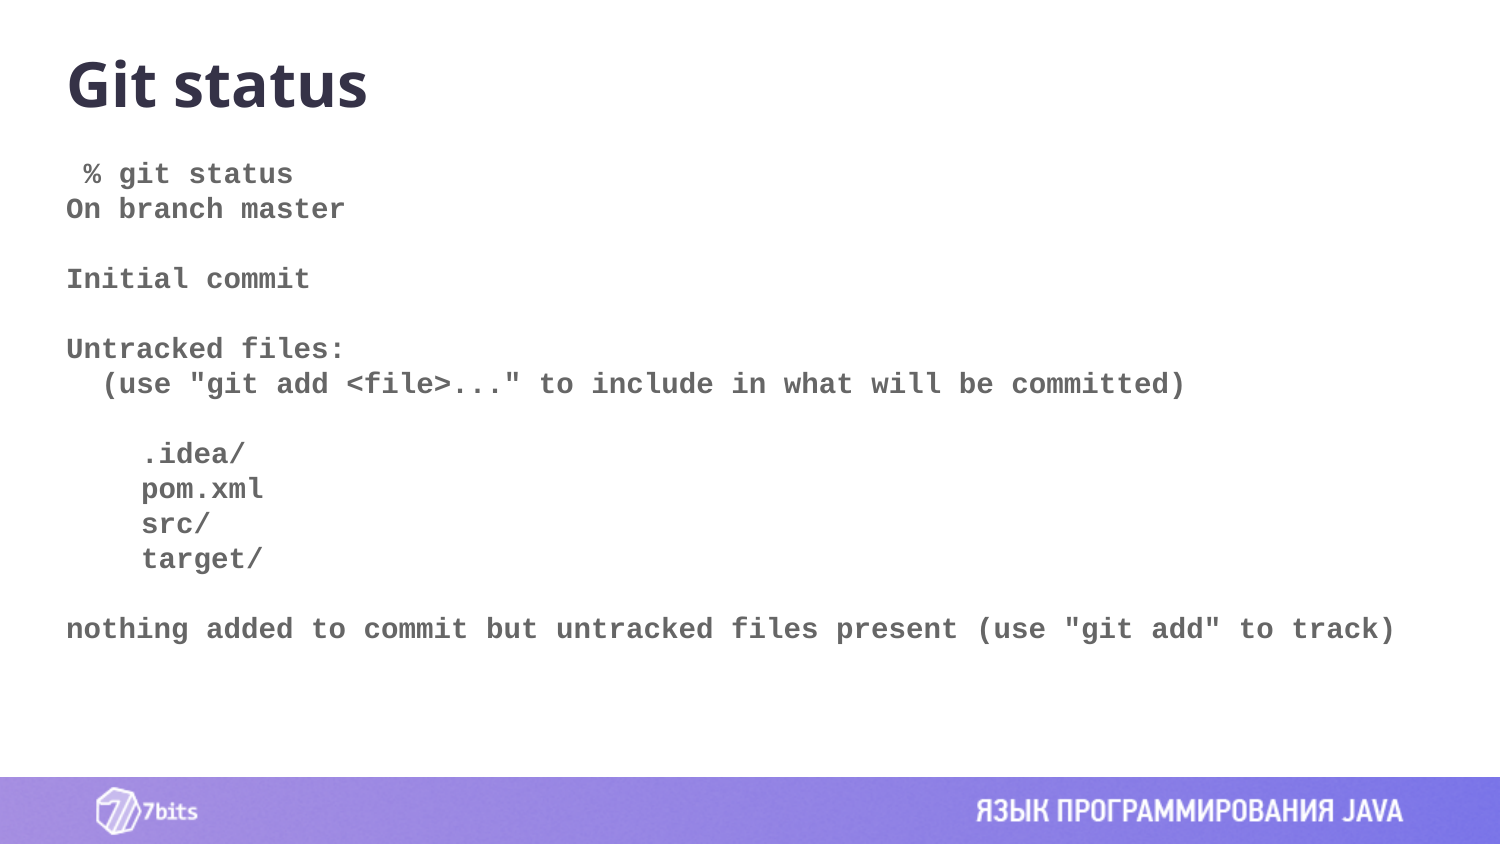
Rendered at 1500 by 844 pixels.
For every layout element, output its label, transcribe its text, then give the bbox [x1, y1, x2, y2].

title Git status [51, 30, 1449, 125]
picture [0, 777, 1500, 844]
list % git status On branch master Initial commit Untracked files: (use "git add <file>..." to include in what will be committed) .idea/ pom.xml src/ target/ nothing added to commit but untracked files present (use "git add" to track) [51, 139, 1449, 750]
